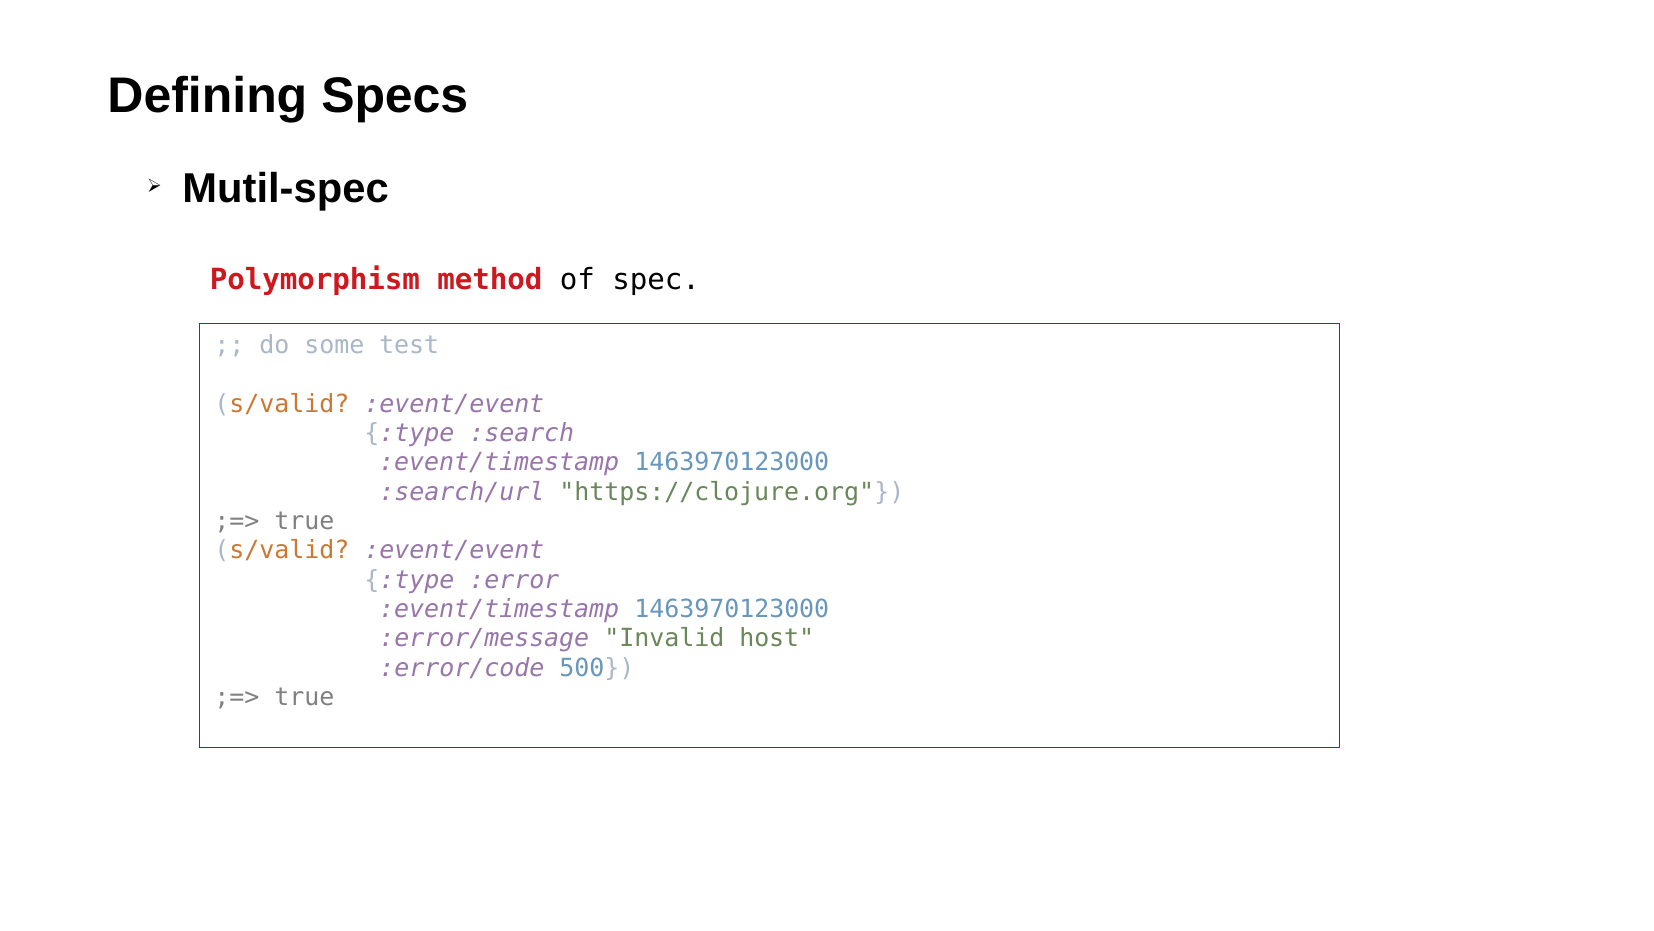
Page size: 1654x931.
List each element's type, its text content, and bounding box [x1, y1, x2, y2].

text_box ;; do some test (s/valid? :event/event {:type :search :event/timestamp 1463970123000 :search/url "https://clojure.org"}) ;=> true (s/valid? :event/event {:type :error :event/timestamp 1463970123000 :error/message "Invalid host" :error/code 500}) ;=> true [199, 323, 1340, 748]
text_box Mutil-spec [132, 157, 733, 220]
text_box Polymorphism method of spec. [195, 255, 1336, 315]
text_box Defining Specs [92, 60, 858, 131]
